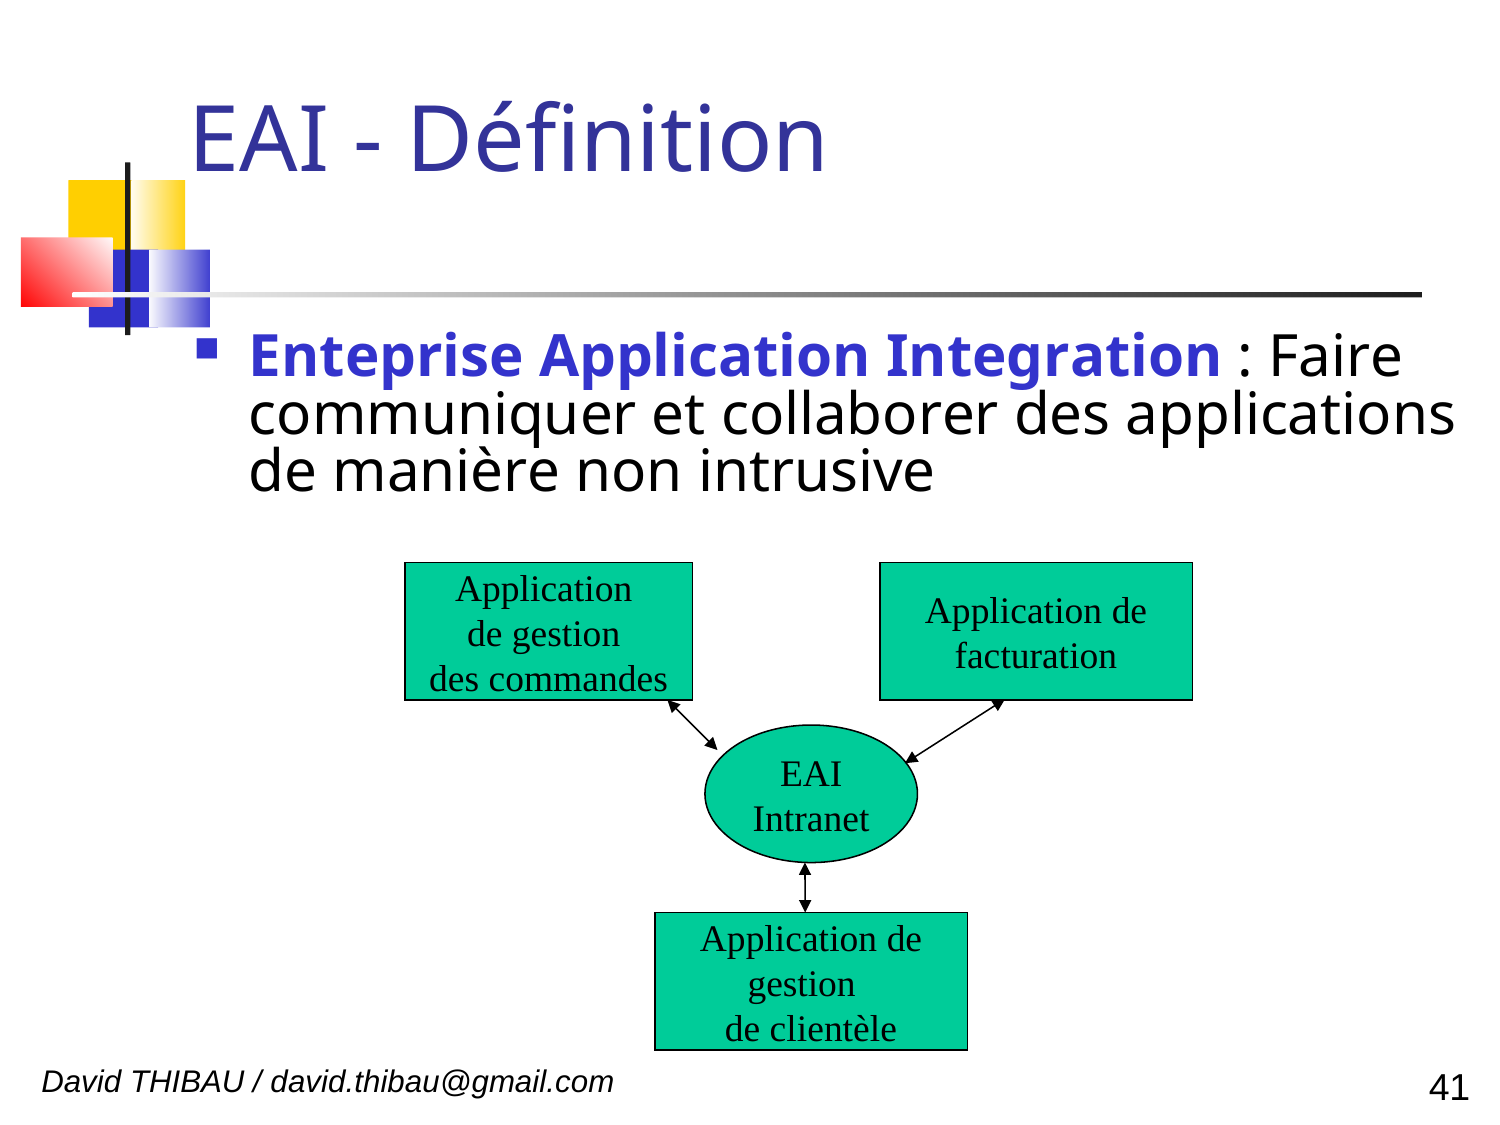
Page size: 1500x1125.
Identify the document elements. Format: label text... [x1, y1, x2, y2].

text_box Application de gestion de clientèle [654, 912, 968, 1051]
text_box Application de facturation [879, 562, 1193, 700]
text_box EAI Intranet [704, 725, 918, 863]
text_box Application de gestion des commandes [404, 562, 693, 700]
list Enteprise Application Integration : Faire communiquer et collaborer des applications de manière non intrusive [193, 331, 1469, 623]
title EAI - Définition [188, 13, 1467, 275]
